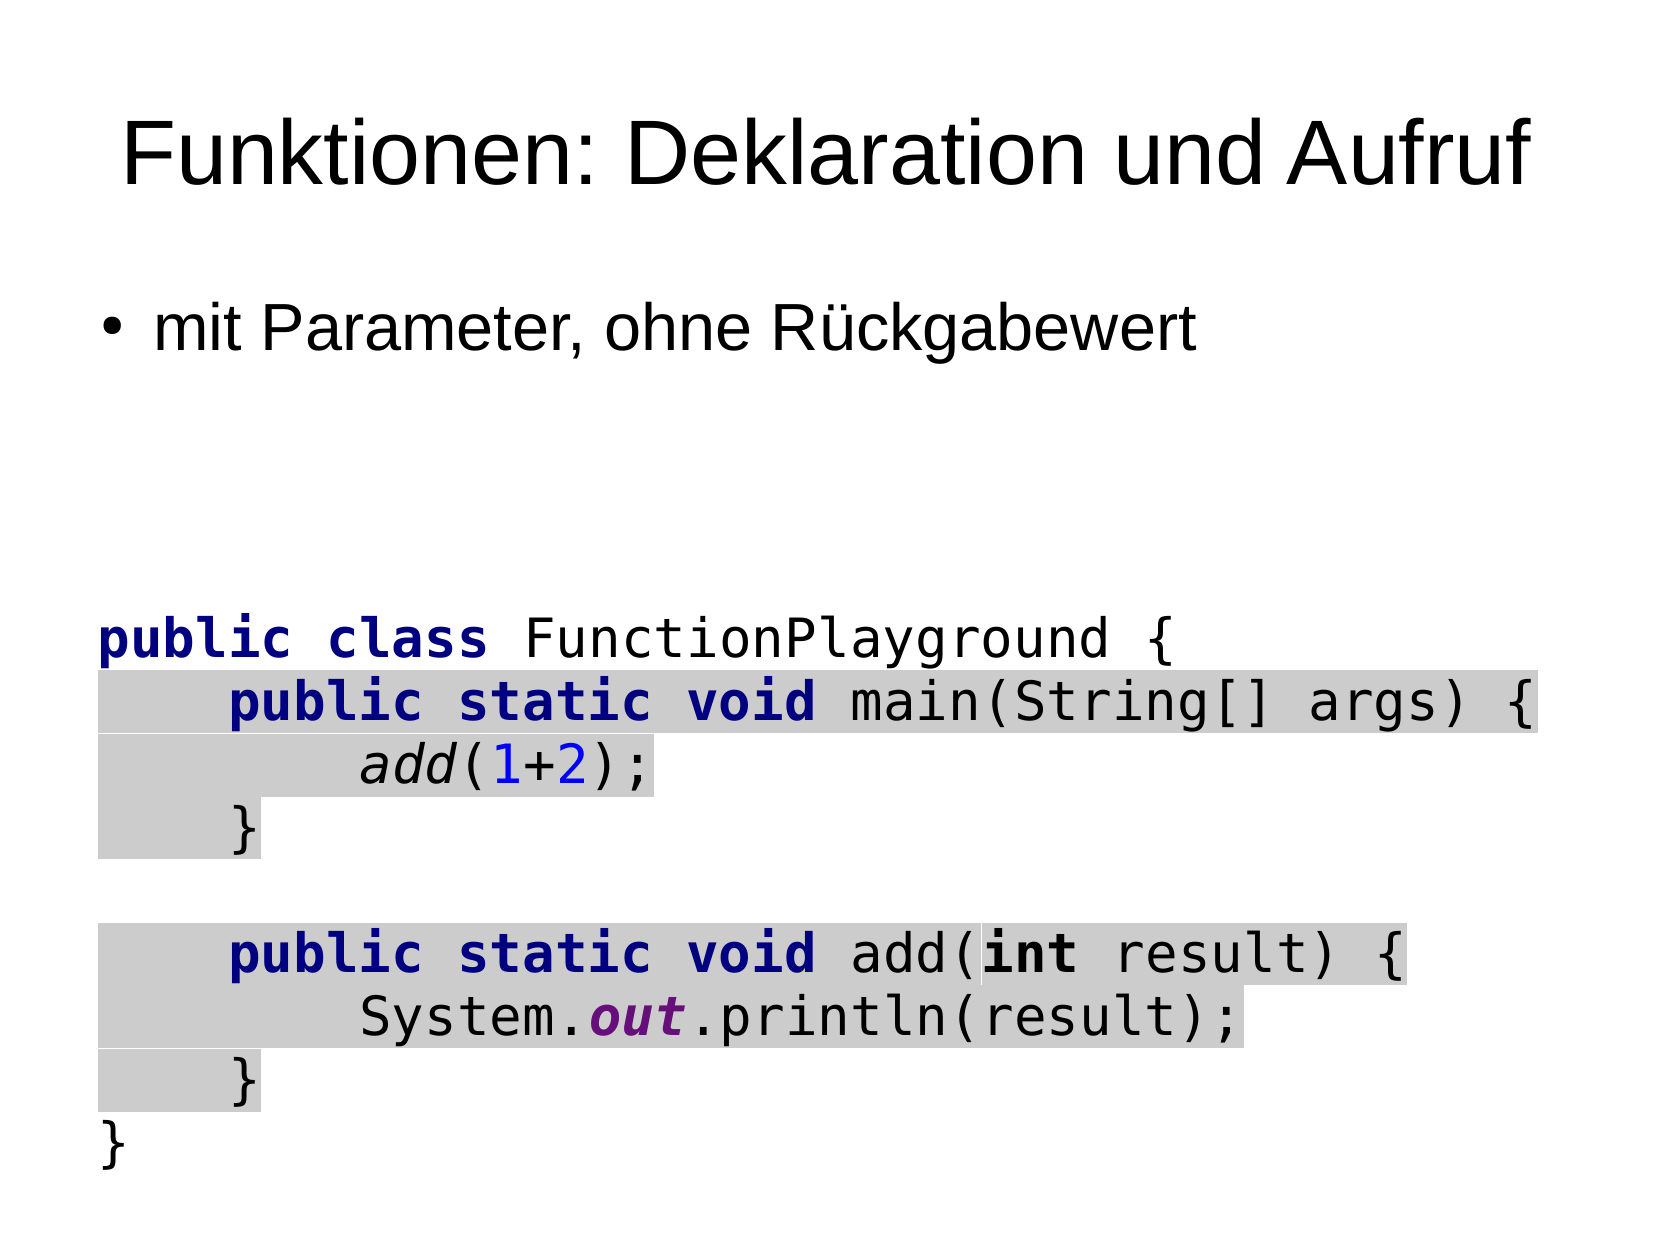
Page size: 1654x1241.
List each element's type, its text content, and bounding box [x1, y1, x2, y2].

text_box public class FunctionPlayground { public static void main(String[] args) { add(1+2); } public static void add(int result) { System.out.println(result); } } [82, 600, 1571, 1216]
title Funktionen: Deklaration und Aufruf [82, 49, 1571, 257]
list mit Parameter, ohne Rückgabewert [82, 290, 1571, 600]
